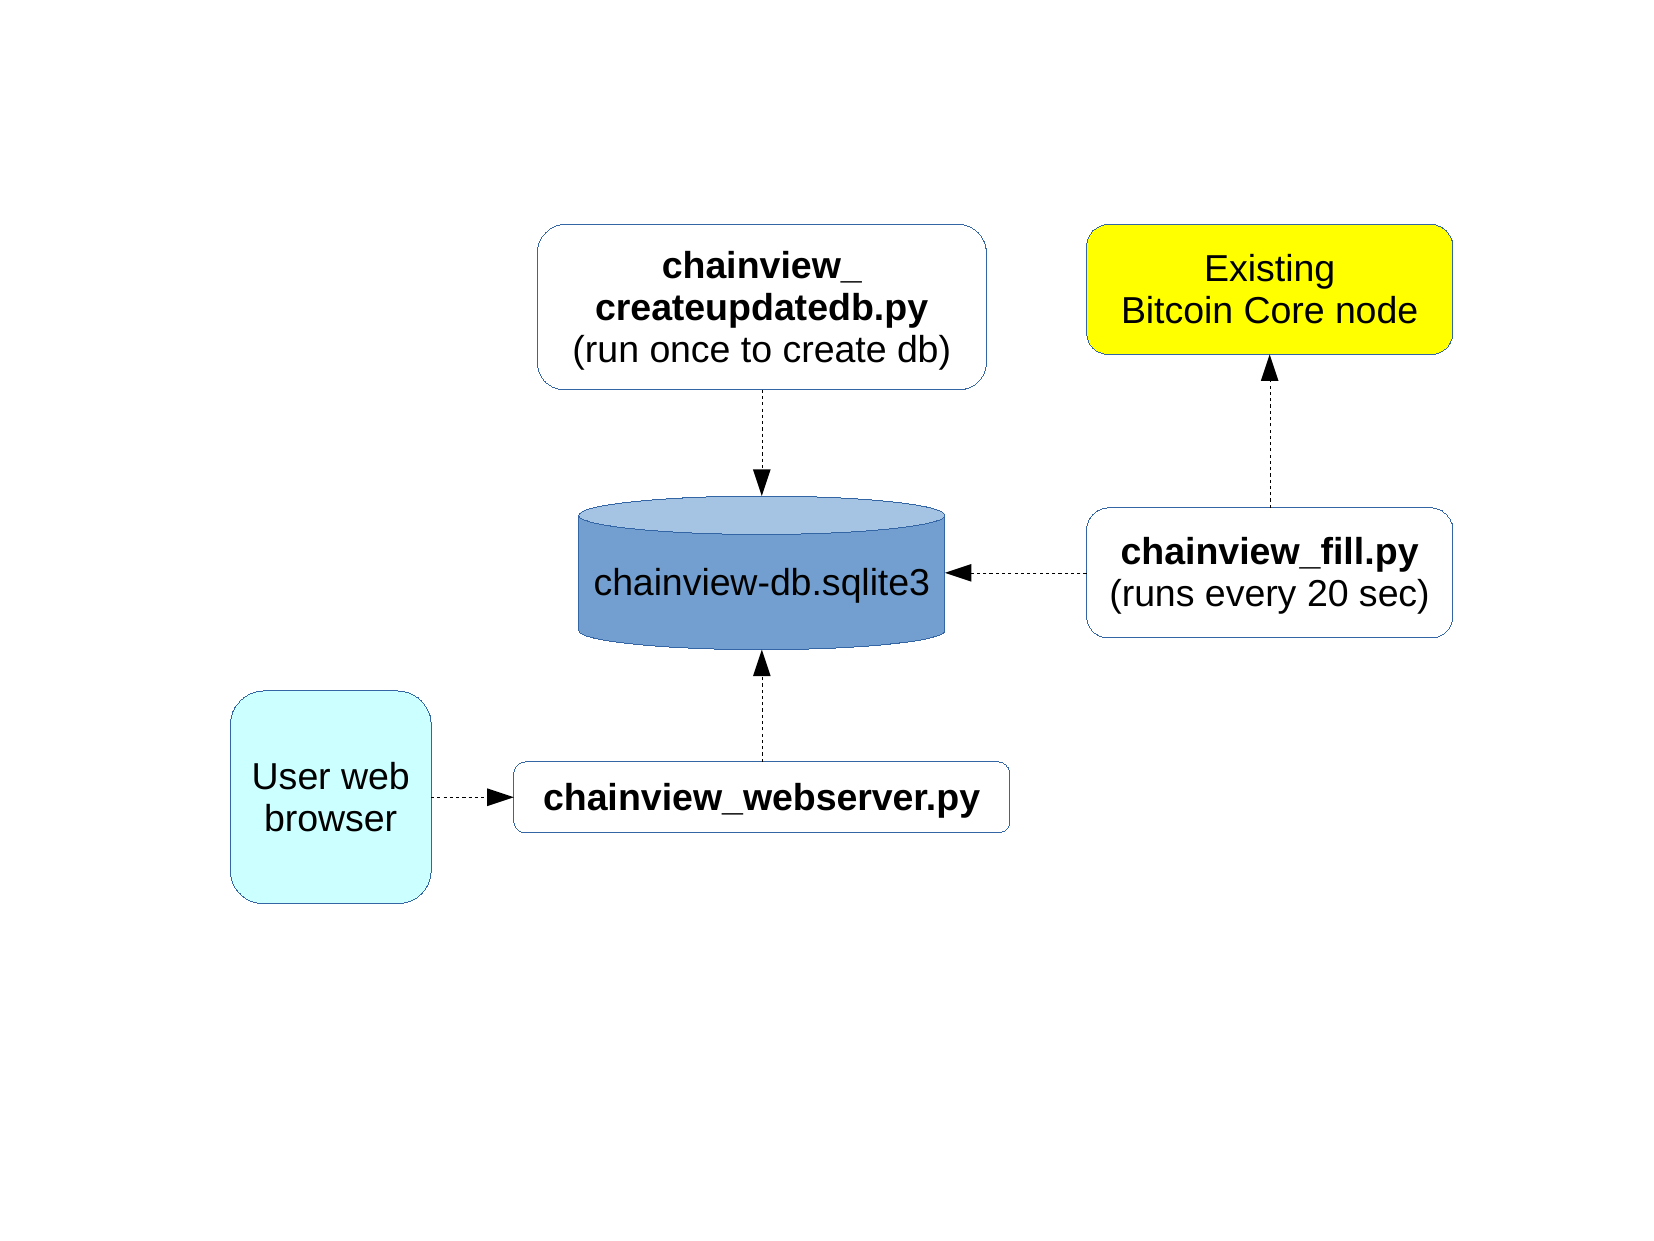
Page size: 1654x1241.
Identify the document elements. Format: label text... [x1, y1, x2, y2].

text_box chainview_ createupdatedb.py (run once to create db) [537, 224, 987, 390]
text_box chainview_webserver.py [513, 761, 1010, 833]
text_box chainview_fill.py (runs every 20 sec) [1086, 507, 1453, 638]
text_box User web browser [230, 690, 432, 904]
text_box chainview-db.sqlite3 [578, 516, 945, 650]
text_box Existing Bitcoin Core node [1086, 224, 1453, 355]
